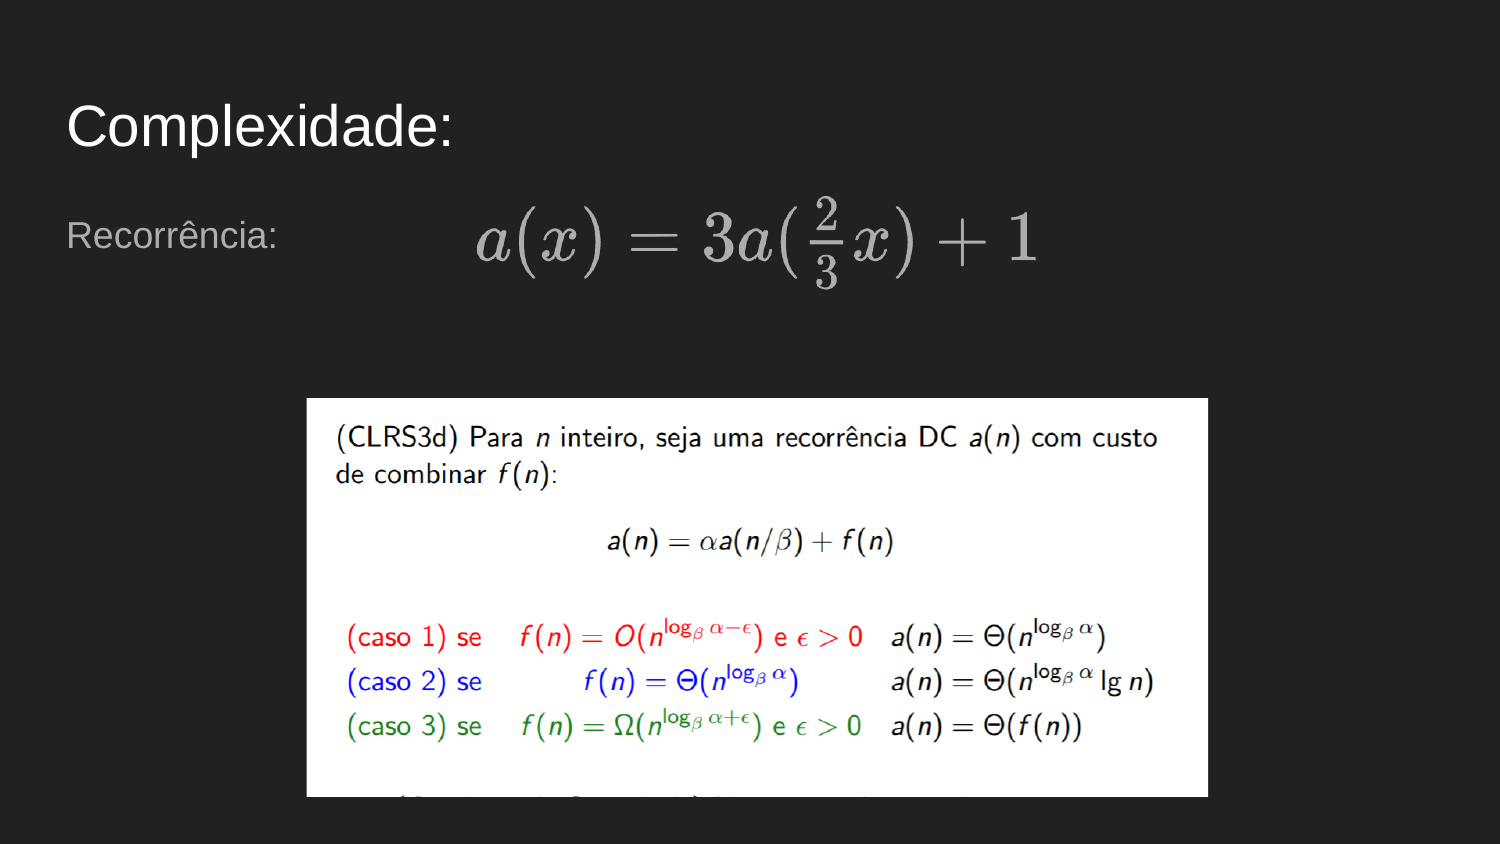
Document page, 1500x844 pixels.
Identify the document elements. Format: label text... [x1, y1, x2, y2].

list Recorrência: [51, 189, 1449, 750]
picture [472, 188, 1043, 294]
title Complexidade: [51, 72, 1449, 167]
picture [306, 398, 1209, 797]
